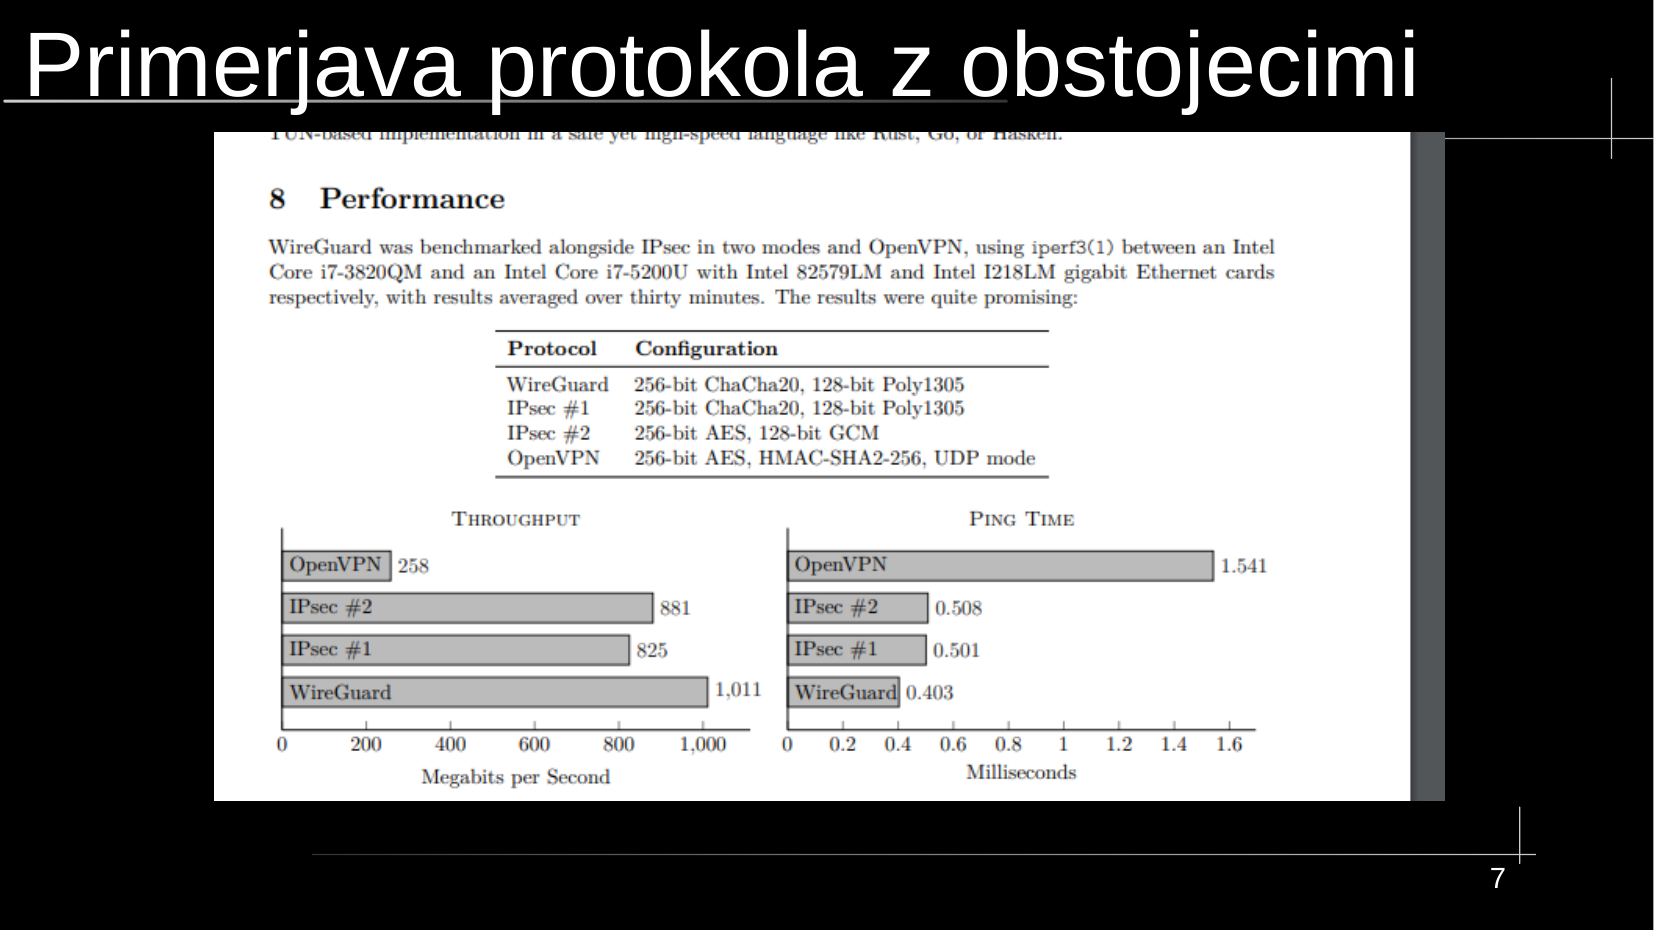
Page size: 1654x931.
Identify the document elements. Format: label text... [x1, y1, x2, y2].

title Primerjava protokola z obstojecimi [23, 11, 1589, 119]
picture [214, 132, 1445, 801]
